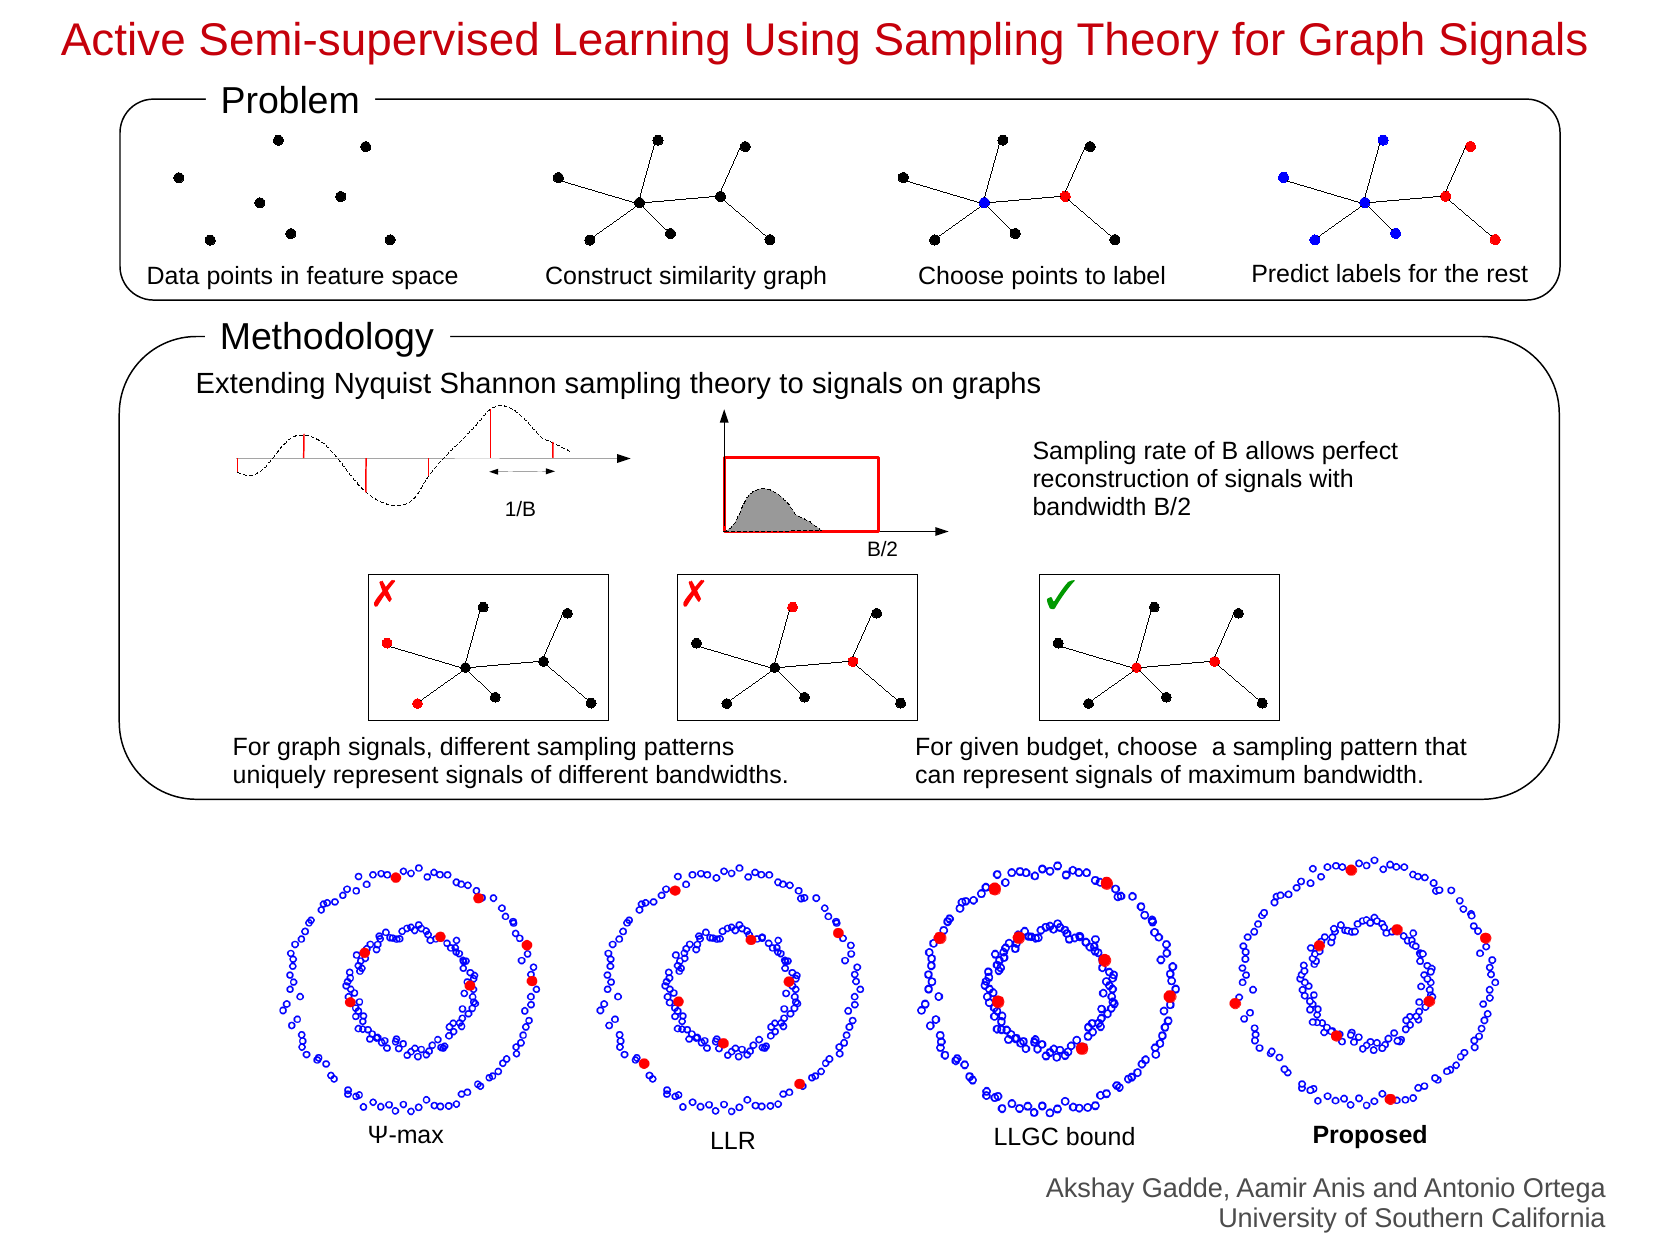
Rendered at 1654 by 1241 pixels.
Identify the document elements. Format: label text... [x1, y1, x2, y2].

text_box Data points in feature space [131, 254, 481, 299]
text_box [1278, 172, 1289, 183]
text_box [1085, 141, 1096, 152]
text_box Sampling rate of B allows perfect reconstruction of signals with bandwidth B/2 [1017, 429, 1420, 529]
picture [889, 824, 1188, 1123]
text_box [1490, 234, 1501, 245]
text_box [1309, 234, 1320, 245]
text_box Active Semi-supervised Learning Using Sampling Theory for Graph Signals [30, 6, 1621, 73]
text_box [1039, 574, 1280, 721]
text_box [1390, 228, 1401, 239]
text_box Construct similarity graph [523, 254, 857, 299]
text_box [285, 228, 296, 239]
text_box LLGC bound [978, 1123, 1151, 1158]
text_box [1010, 228, 1021, 239]
text_box LLR [695, 1119, 771, 1163]
text_box [553, 172, 564, 183]
text_box [929, 234, 940, 246]
text_box [335, 191, 346, 202]
text_box [205, 235, 216, 246]
text_box Methodology [205, 307, 451, 359]
text_box Ψ-max [352, 1119, 459, 1157]
text_box For graph signals, different sampling patterns uniquely represent signals of different bandwidths. [217, 725, 811, 797]
text_box [368, 574, 609, 721]
text_box Choose points to label [903, 301, 1237, 305]
text_box [1440, 191, 1451, 202]
text_box [898, 172, 909, 183]
text_box For given budget, choose a sampling pattern that can represent signals of maximum bandwidth. [900, 725, 1501, 797]
text_box [677, 574, 918, 721]
text_box B/2 [852, 530, 922, 569]
text_box [173, 172, 184, 183]
text_box [665, 228, 676, 239]
text_box Problem [205, 71, 376, 129]
chart [866, 796, 985, 856]
text_box Extending Nyquist Shannon sampling theory to signals on graphs [180, 359, 1271, 408]
text_box [1465, 141, 1476, 152]
text_box [360, 141, 371, 152]
text_box Akshay Gadde, Aamir Anis and Antonio Ortega University of Southern California [30, 1165, 1621, 1241]
text_box [715, 191, 726, 202]
text_box [1359, 197, 1370, 208]
text_box [634, 197, 645, 208]
text_box [723, 488, 822, 532]
picture [1222, 839, 1506, 1113]
picture [587, 847, 871, 1119]
text_box [1060, 191, 1071, 202]
text_box Data points in feature space [131, 294, 481, 305]
text_box [273, 135, 284, 146]
text_box [740, 141, 751, 152]
text_box [979, 197, 990, 208]
text_box [385, 234, 396, 245]
text_box [254, 197, 265, 208]
picture [270, 847, 547, 1119]
text_box [652, 135, 664, 146]
text_box Choose points to label [903, 254, 1237, 299]
text_box 1/B [490, 490, 563, 529]
text_box [584, 235, 595, 246]
text_box [997, 135, 1008, 146]
text_box [1109, 234, 1120, 245]
text_box Predict labels for the rest [1236, 252, 1559, 297]
text_box Proposed [1297, 1113, 1443, 1157]
text_box [764, 234, 775, 245]
text_box [1378, 135, 1389, 146]
text_box Construct similarity graph [523, 301, 857, 305]
